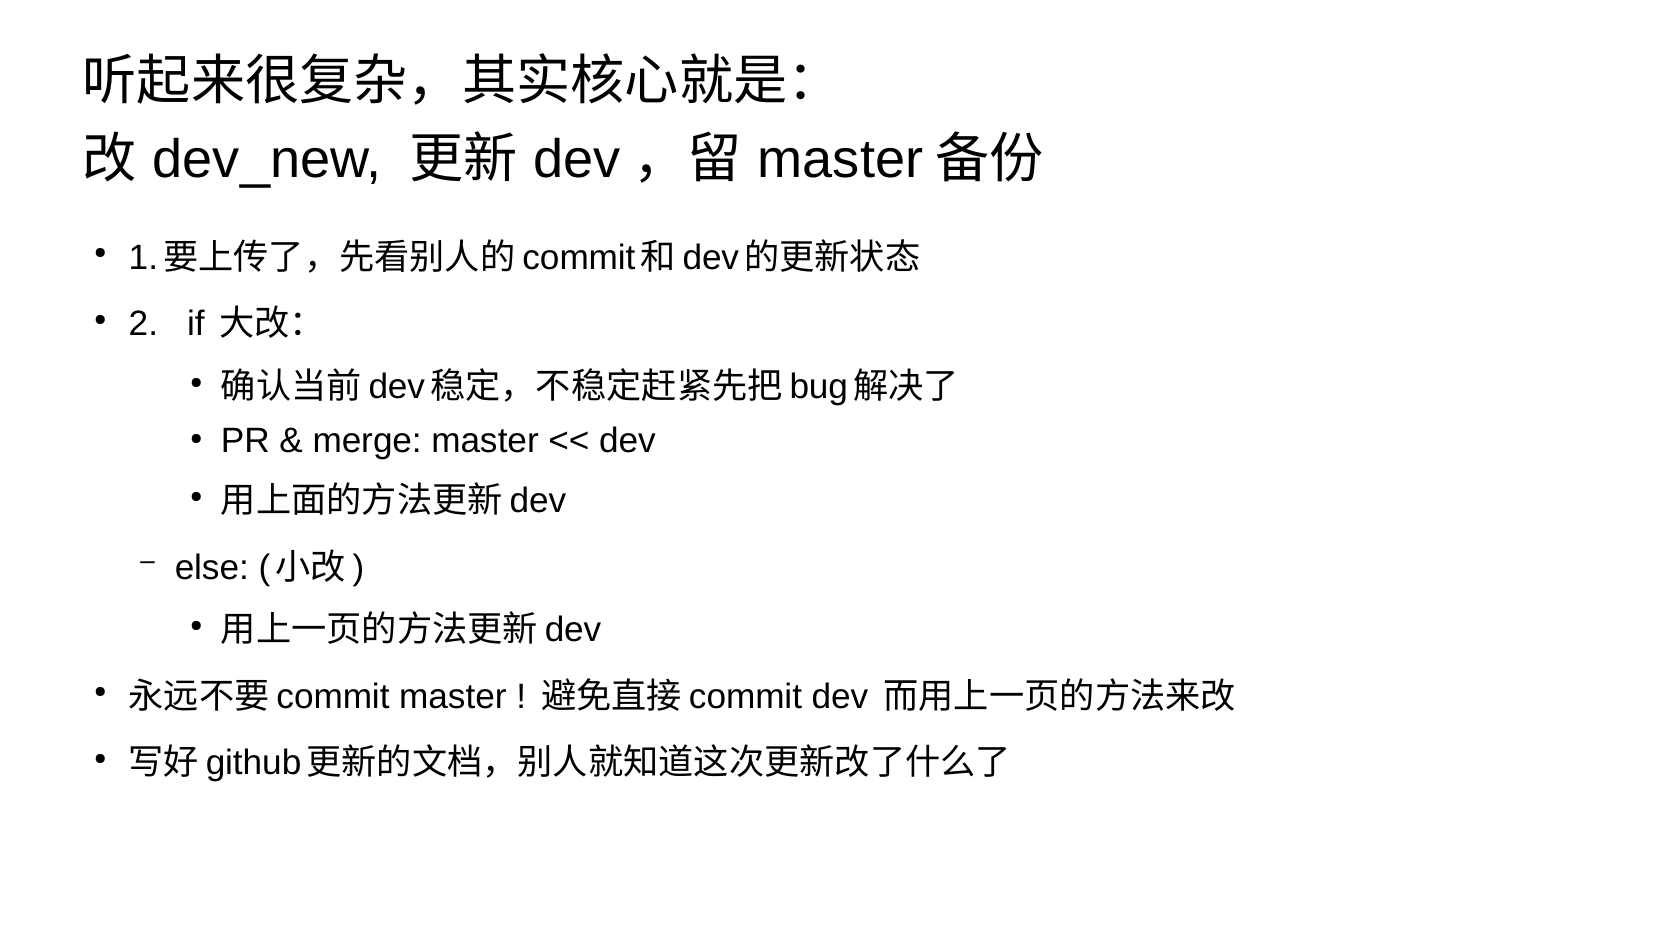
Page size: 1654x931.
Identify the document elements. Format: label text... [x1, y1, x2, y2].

list 1.要上传了，先看别人的commit和dev的更新状态 2. if 大改： 确认当前dev稳定，不稳定赶紧先把bug解决了 PR & merge: master << dev 用上面的方法更新dev else: (小改) 用上一页的方法更新dev 永远不要commit master ! 避免直接commit dev 而用上一页的方法来改 写好github更新的文档，别人就知道这次更新改了什么了 [82, 228, 1595, 792]
title 听起来很复杂，其实核心就是： 改dev_new, 更新dev，留master备份 [82, 34, 1571, 196]
